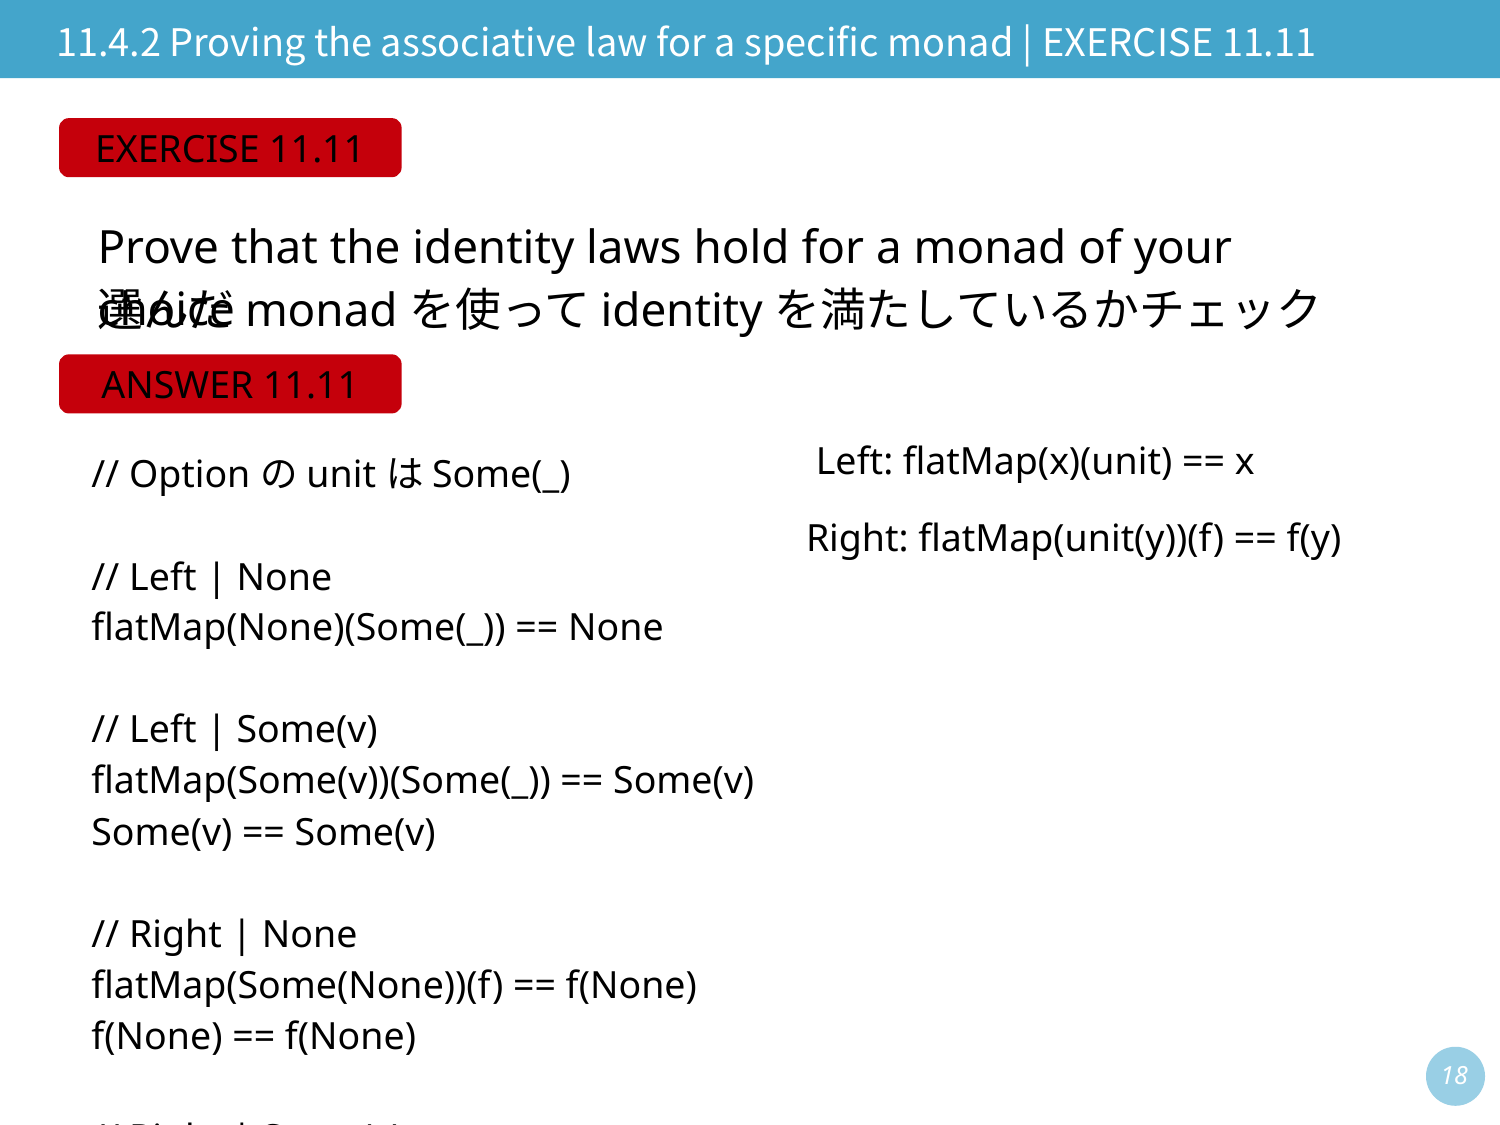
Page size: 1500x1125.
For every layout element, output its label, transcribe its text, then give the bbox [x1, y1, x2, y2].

text_box // Option の unit は Some(_) // Left | None flatMap(None)(Some(_)) == None // Left | Some(v) flatMap(Some(v))(Some(_)) == Some(v) Some(v) == Some(v) // Right | None flatMap(Some(None))(f) == f(None) f(None) == f(None) // Right | Some(v) flatMap(Some(Some(v)))(f) == f(Some(v)) f(Some(v)) == f(Some(v)) [76, 437, 851, 1124]
text_box ANSWER 11.11 [59, 354, 402, 414]
text_box Prove that the identity laws hold for a monad of your choice [82, 206, 1312, 265]
title 11.4.2 Proving the associative law for a specific monad | EXERCISE 11.11 [41, 7, 1392, 76]
text_box 選んだ monad を使って identity を満たしているかチェック [82, 265, 1418, 349]
text_box EXERCISE 11.11 [59, 118, 402, 178]
slide_number <number> [1424, 1046, 1484, 1107]
text_box Left: flatMap(x)(unit) == x Right: flatMap(unit(y))(f) == f(y) [791, 401, 1477, 574]
